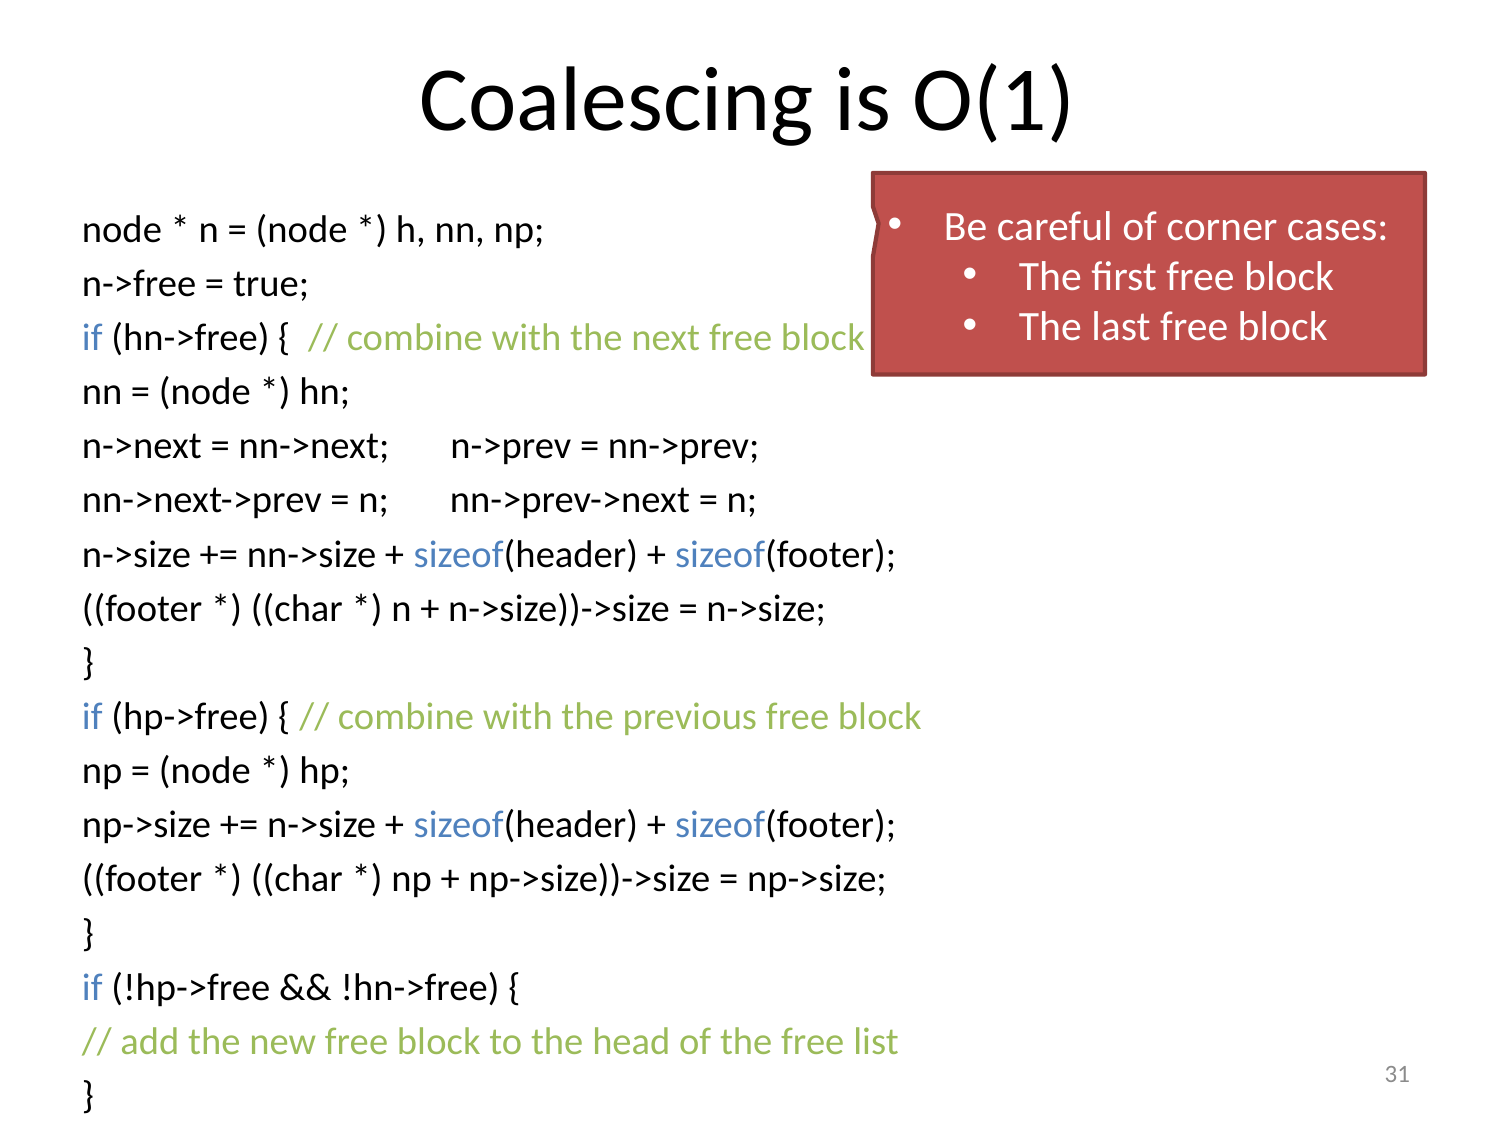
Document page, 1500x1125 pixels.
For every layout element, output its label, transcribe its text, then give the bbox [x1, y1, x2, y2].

text_box Be careful of corner cases: The first free block The last free block [872, 172, 1425, 375]
title Coalescing is O(1) [7, 0, 1488, 188]
list node * n = (node *) h, nn, np; n->free = true; if (hn->free) { // combine with the next free block nn = (node *) hn; n->next = nn->next; n->prev = nn->prev; nn->next->prev = n; nn->prev->next = n; n->size += nn->size + sizeof(header) + sizeof(footer); ((footer *) ((char *) n + n->size))->size = n->size; } if (hp->free) { // combine with the previous free block np = (node *) hp; np->size += n->size + sizeof(header) + sizeof(footer); ((footer *) ((char *) np + np->size))->size = np->size; } if (!hp->free && !hn->free) { // add the new free block to the head of the free list } [23, 195, 1468, 1125]
slide_number <number> [1074, 1042, 1425, 1103]
